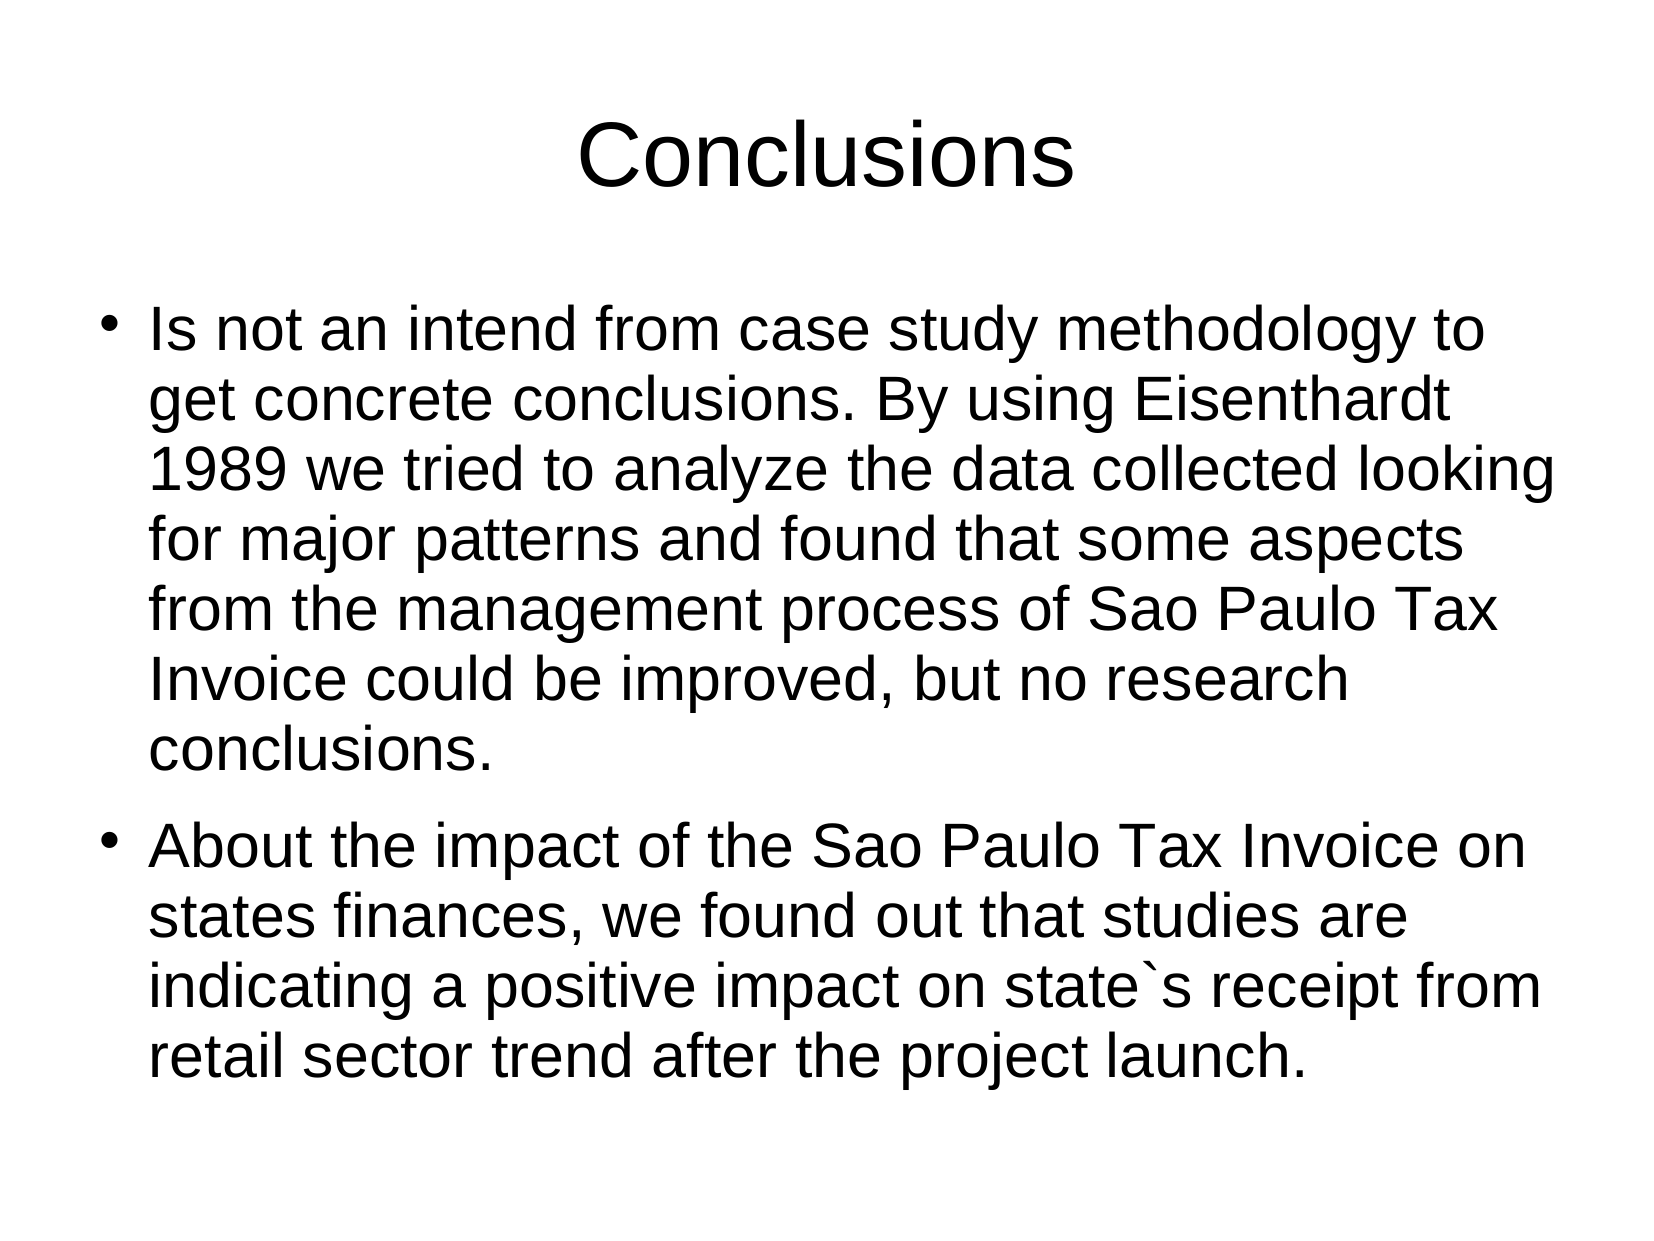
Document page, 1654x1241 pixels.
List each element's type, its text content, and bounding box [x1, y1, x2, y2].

list Is not an intend from case study methodology to get concrete conclusions. By using Eisenthardt 1989 we tried to analyze the data collected looking for major patterns and found that some aspects from the management process of Sao Paulo Tax Invoice could be improved, but no research conclusions. About the impact of the Sao Paulo Tax Invoice on states finances, we found out that studies are indicating a positive impact on state`s receipt from retail sector trend after the project launch. [82, 290, 1571, 1109]
title Conclusions [82, 56, 1571, 249]
